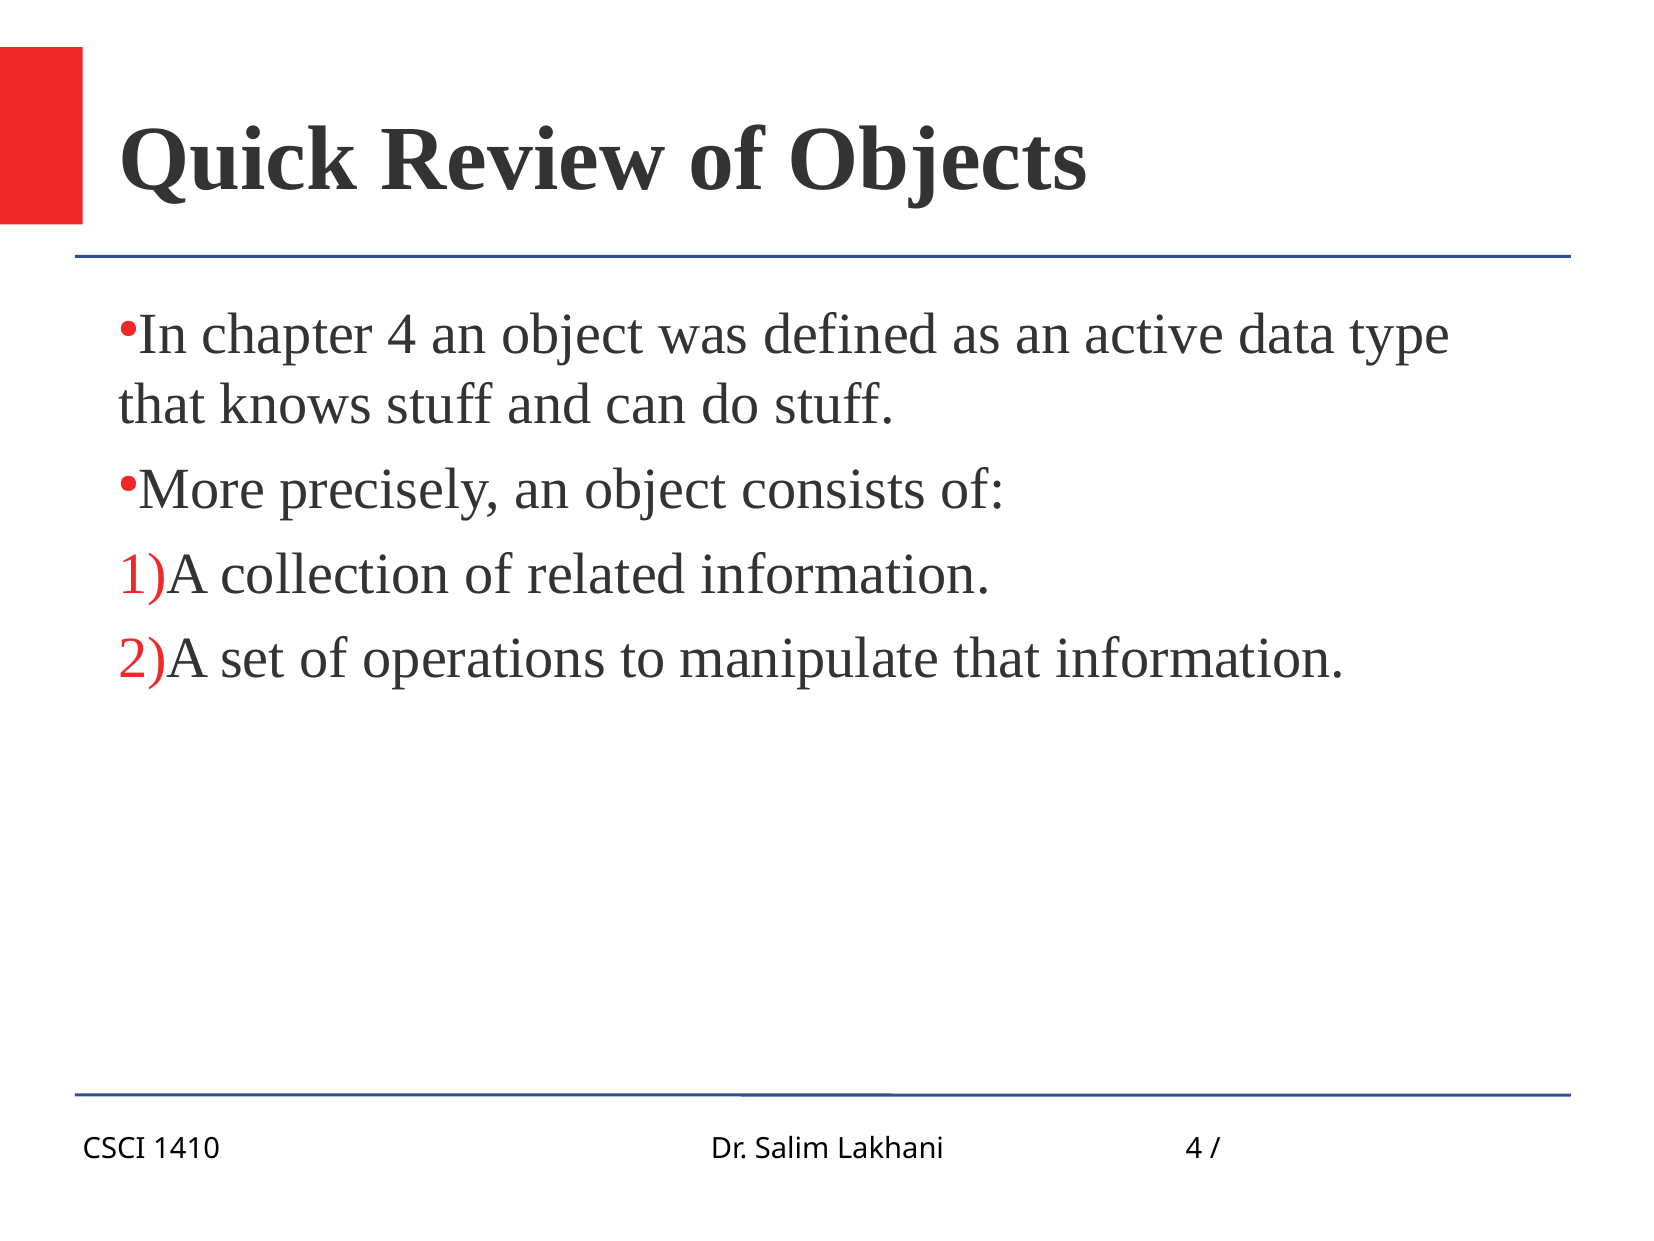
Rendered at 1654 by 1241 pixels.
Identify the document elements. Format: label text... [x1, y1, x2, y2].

text_box / [1185, 1129, 1571, 1216]
text_box Dr. Salim Lakhani [565, 1129, 1090, 1216]
list In chapter 4 an object was defined as an active data type that knows stuff and can do stuff. More precisely, an object consists of: A collection of related information. A set of operations to manipulate that information. [118, 295, 1536, 1080]
title Quick Review of Objects [118, 49, 1571, 257]
text_box CSCI 1410 [82, 1129, 468, 1216]
